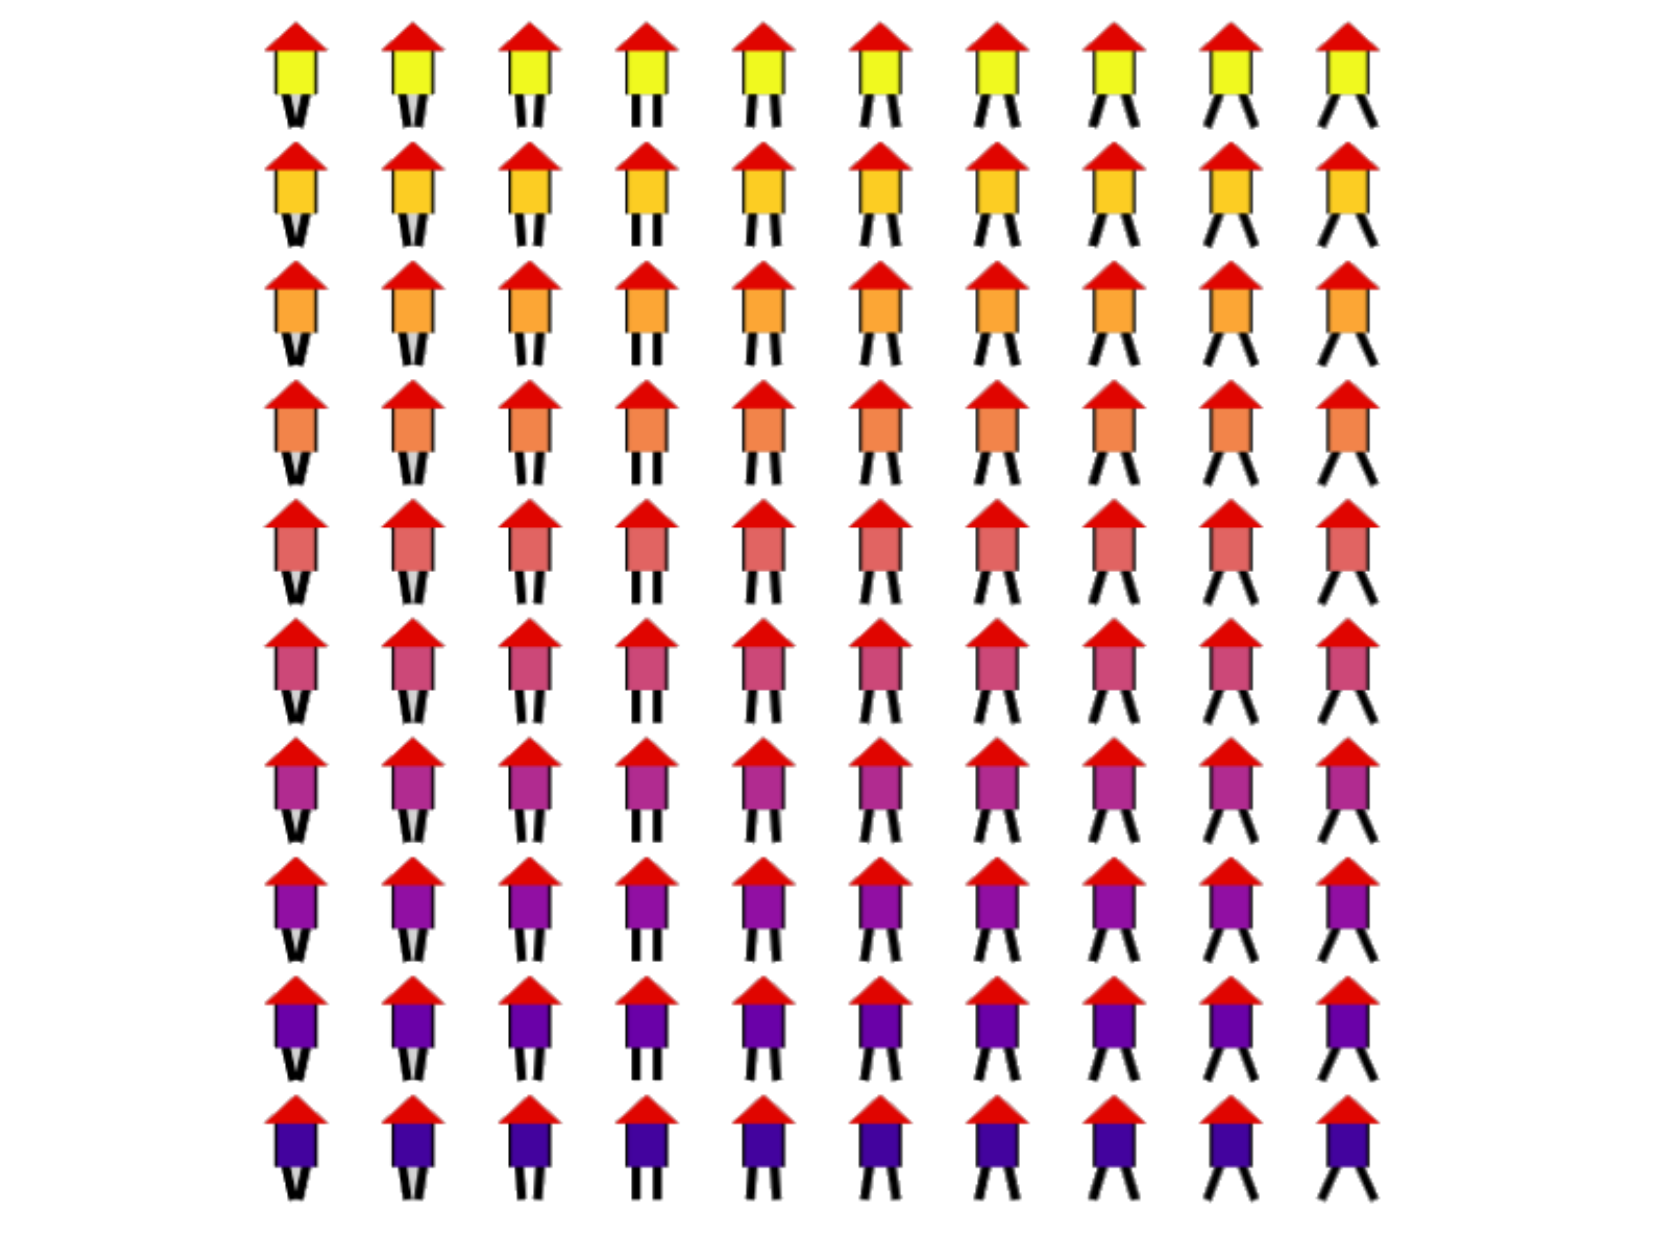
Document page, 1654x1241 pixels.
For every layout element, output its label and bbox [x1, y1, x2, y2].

picture [261, 9, 1414, 1235]
